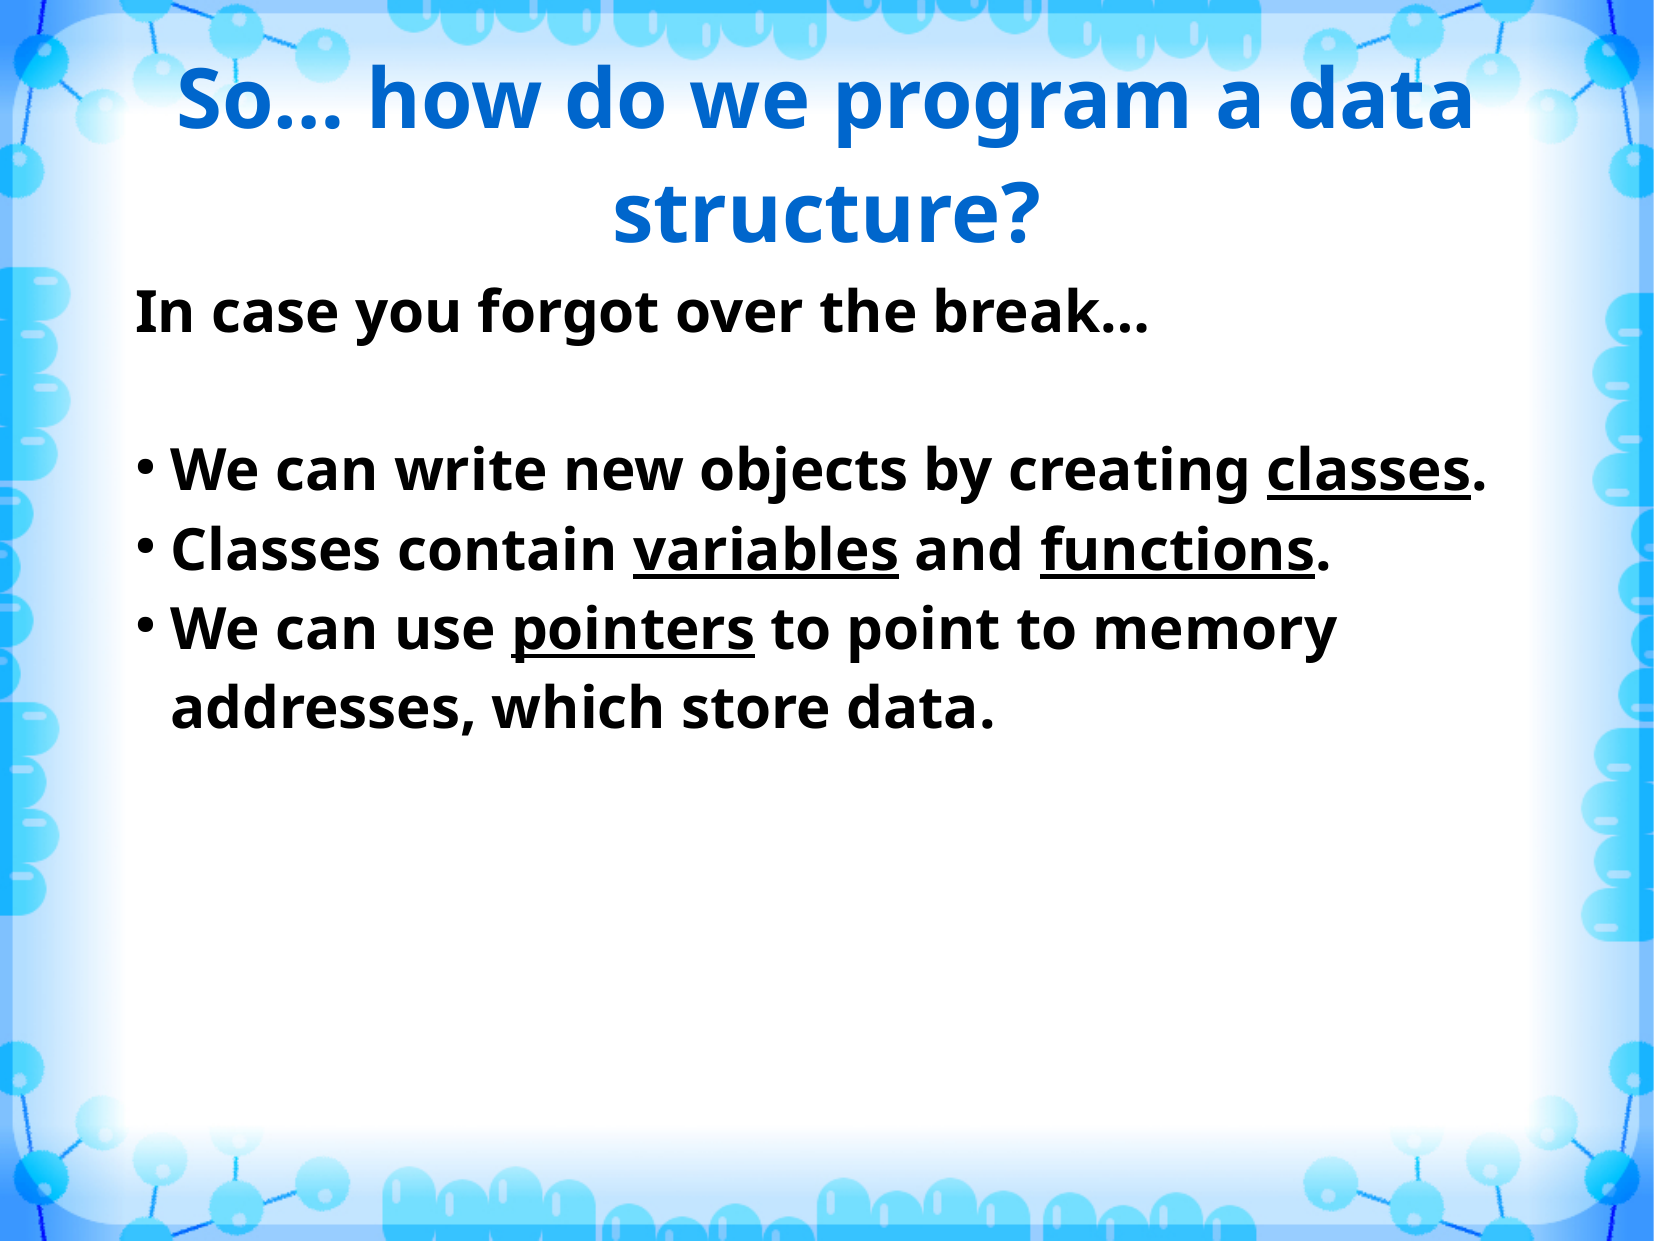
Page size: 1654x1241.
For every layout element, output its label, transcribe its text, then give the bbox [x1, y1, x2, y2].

title So… how do we program a data structure? [82, 49, 1571, 257]
picture [0, 0, 1654, 1241]
text_box In case you forgot over the break… We can write new objects by creating classes. Classes contain variables and functions. We can use pointers to point to memory addresses, which store data. [135, 270, 1531, 793]
